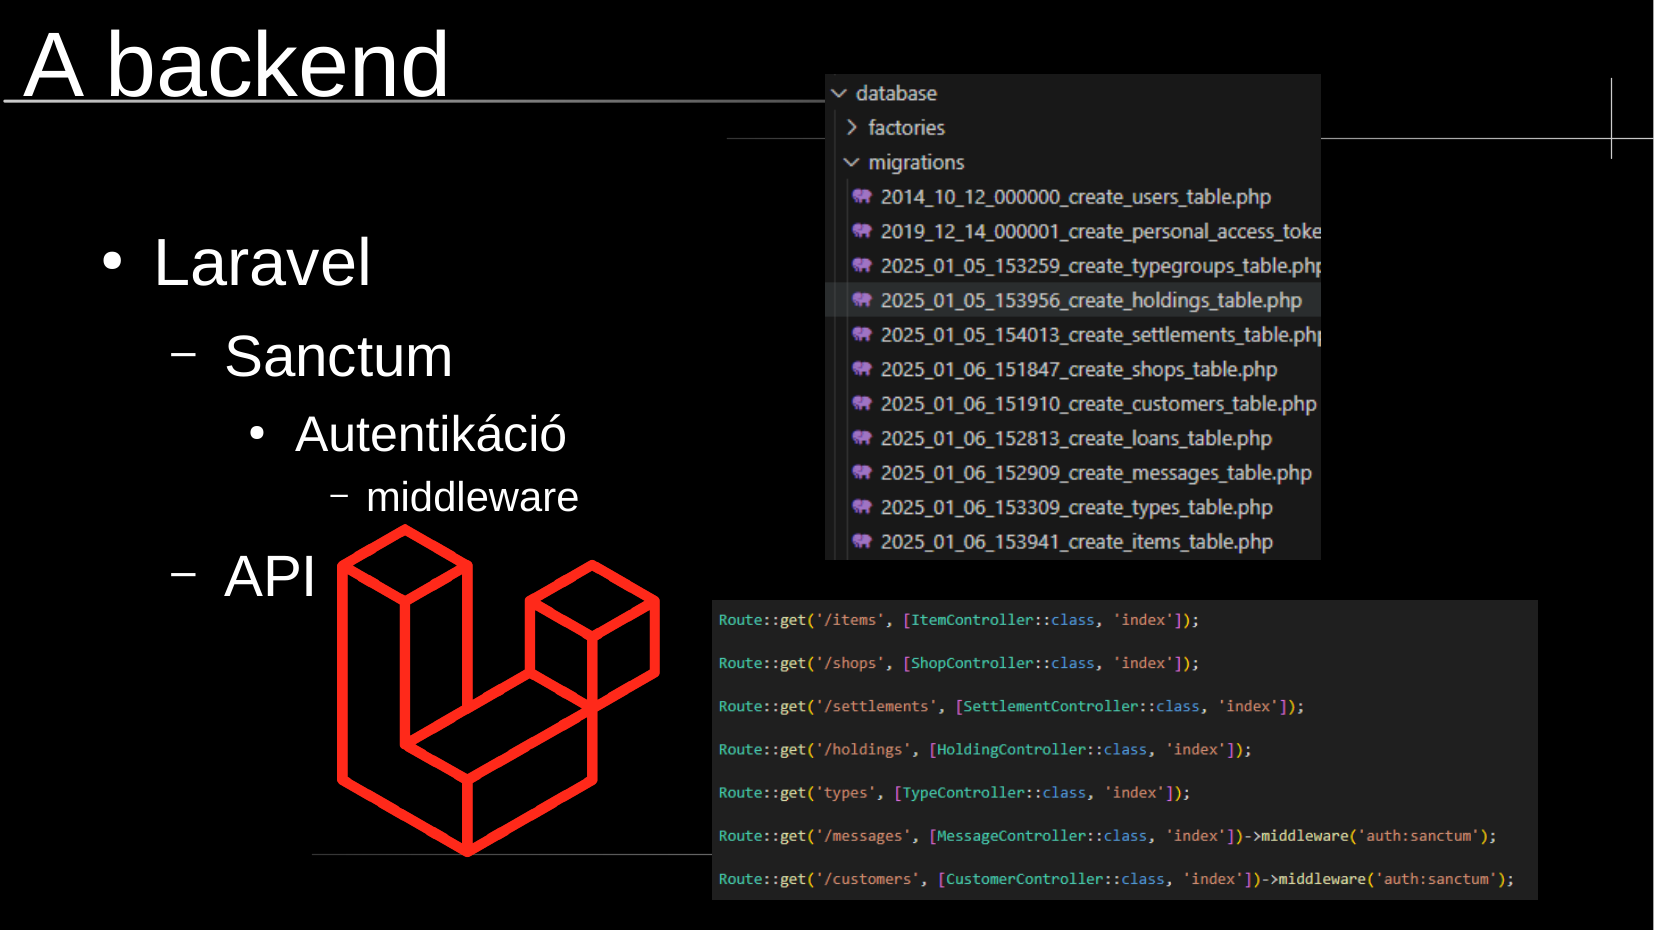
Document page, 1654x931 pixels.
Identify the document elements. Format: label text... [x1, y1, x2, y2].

picture [825, 74, 1321, 560]
picture [337, 524, 662, 863]
picture [712, 600, 1538, 901]
list Laravel Sanctum Autentikáció middleware API [82, 225, 1571, 765]
title A backend [23, 11, 1589, 119]
